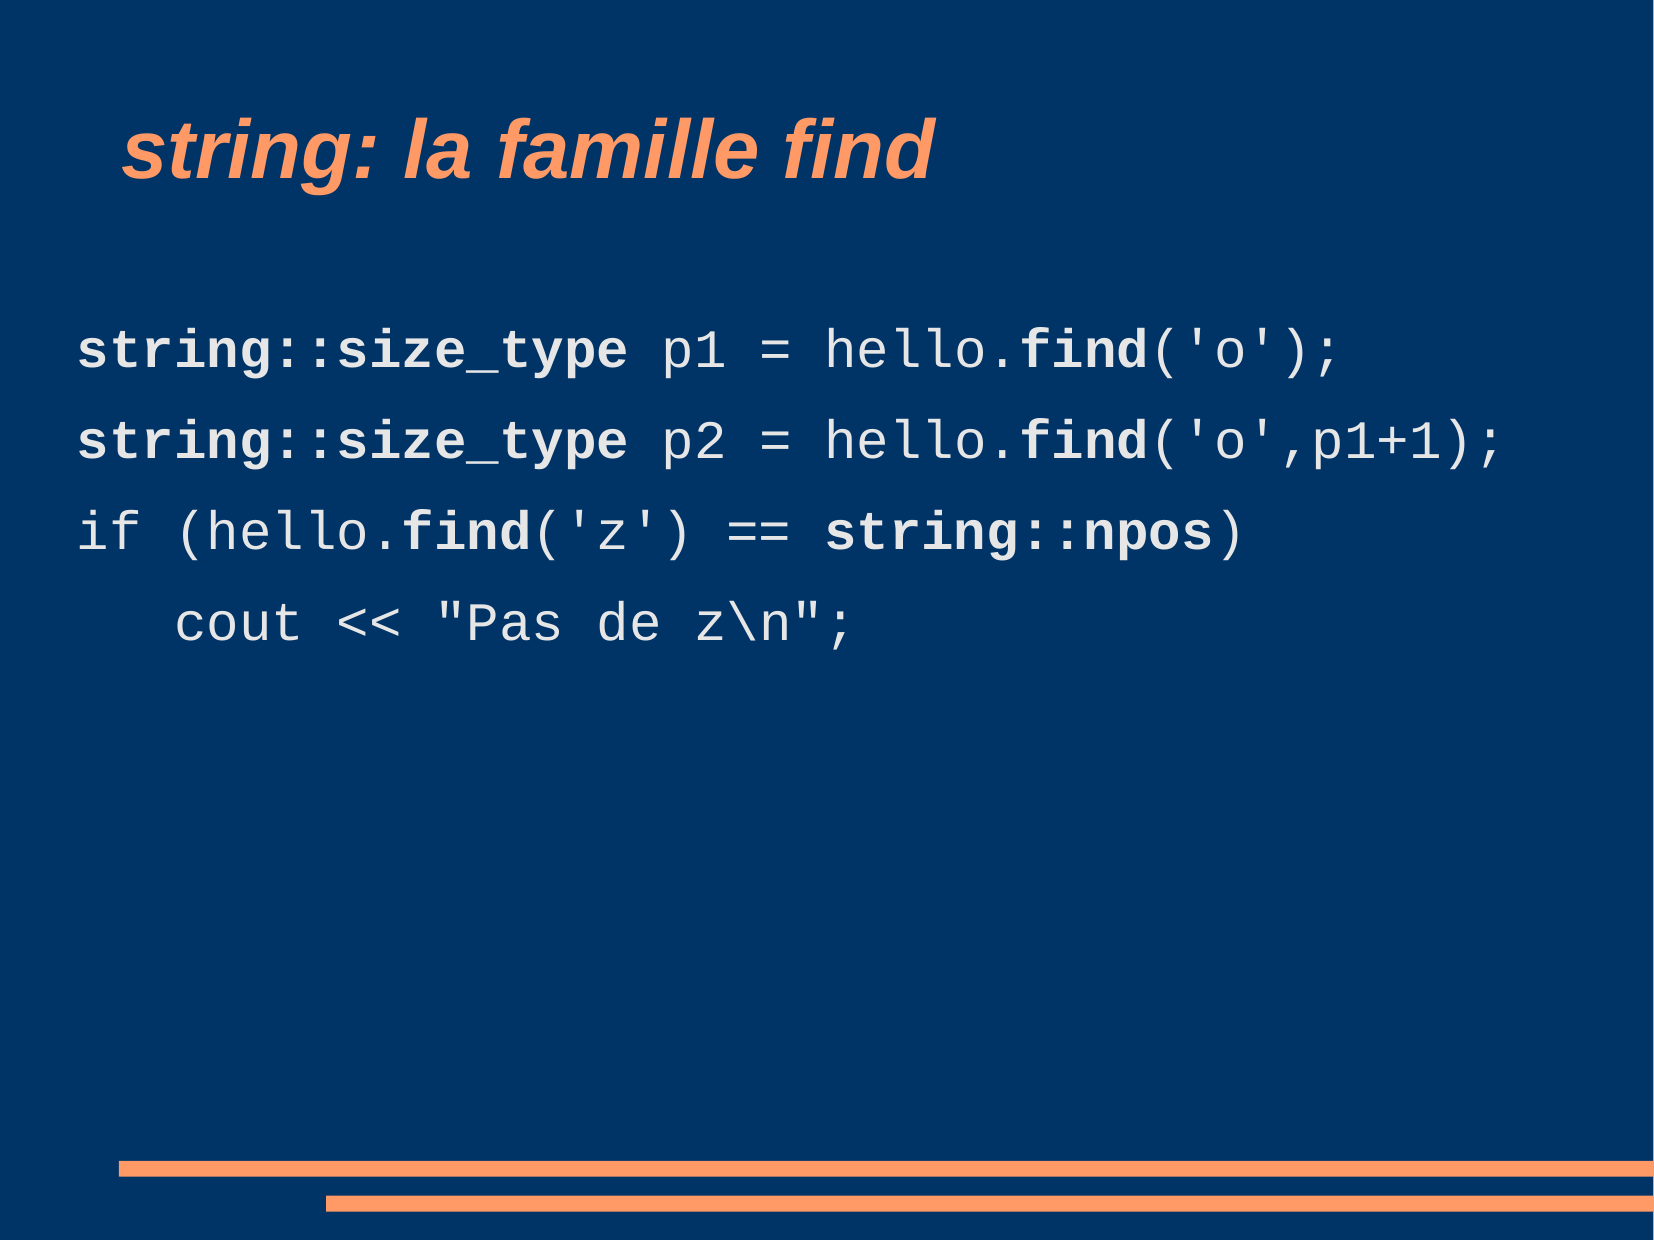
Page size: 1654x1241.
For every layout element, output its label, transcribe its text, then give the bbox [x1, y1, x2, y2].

title string: la famille find [121, 46, 1534, 254]
list string::size_type p1 = hello.find('o'); string::size_type p2 = hello.find('o',p1+1); if (hello.find('z') == string::npos) cout << "Pas de z\n"; [59, 322, 1625, 1132]
